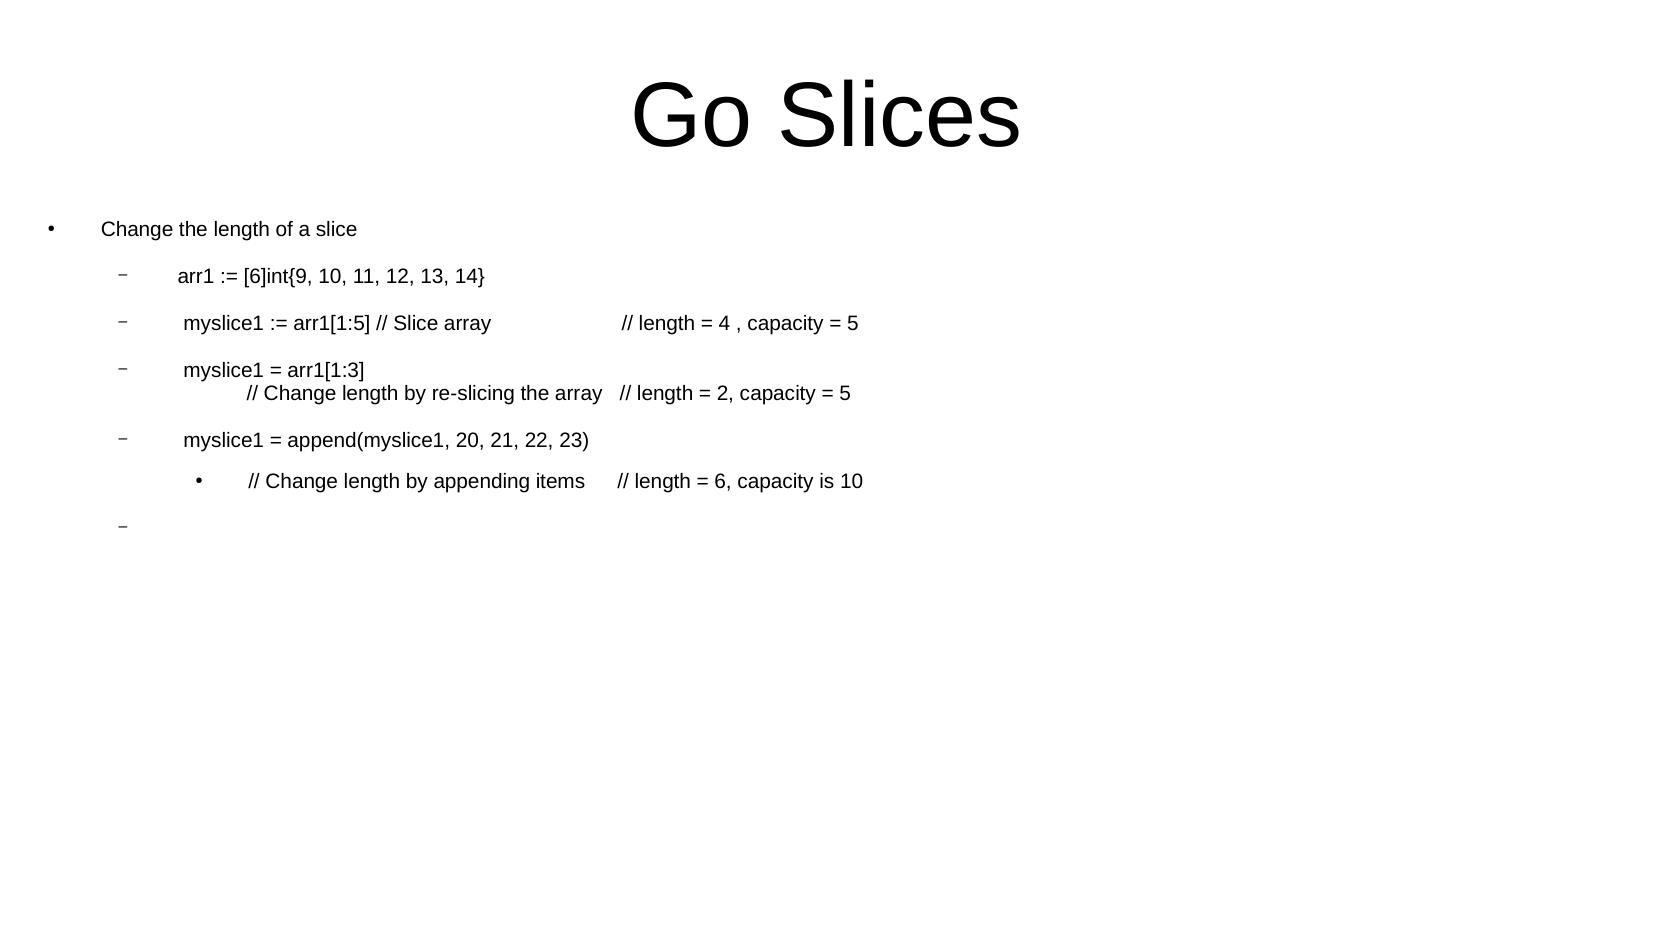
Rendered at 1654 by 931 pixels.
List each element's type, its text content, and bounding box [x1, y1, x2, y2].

list Change the length of a slice arr1 := [6]int{9, 10, 11, 12, 13, 14} myslice1 := arr1[1:5] // Slice array // length = 4 , capacity = 5 myslice1 = arr1[1:3] // Change length by re-slicing the array // length = 2, capacity = 5 myslice1 = append(myslice1, 20, 21, 22, 23) // Change length by appending items // length = 6, capacity is 10 [30, 217, 1571, 901]
title Go Slices [82, 37, 1571, 193]
